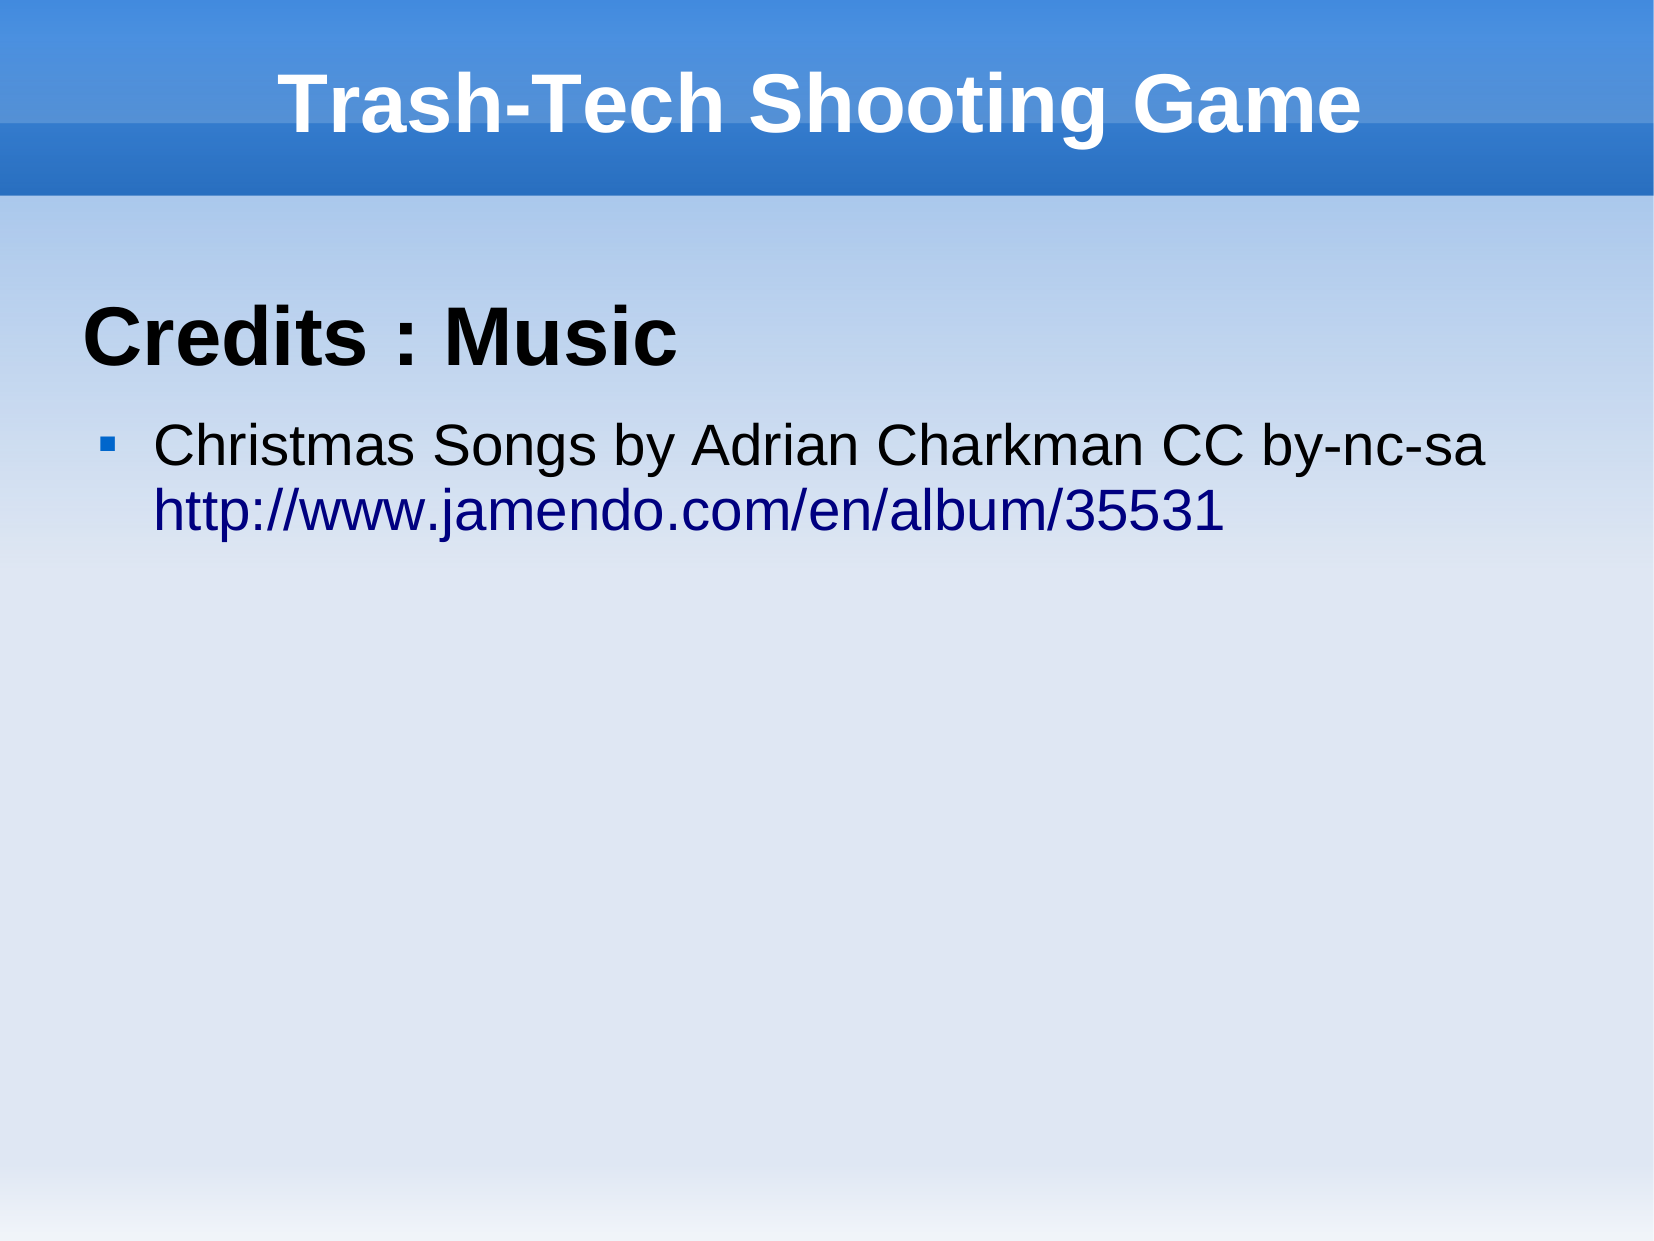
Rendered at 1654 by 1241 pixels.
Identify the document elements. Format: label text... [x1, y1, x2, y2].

title Trash-Tech Shooting Game [76, 7, 1565, 200]
picture [0, 0, 1654, 1241]
list Credits : Music Christmas Songs by Adrian Charkman CC by-nc-sa http://www.jamendo.com/en/album/35531 [82, 290, 1571, 1094]
